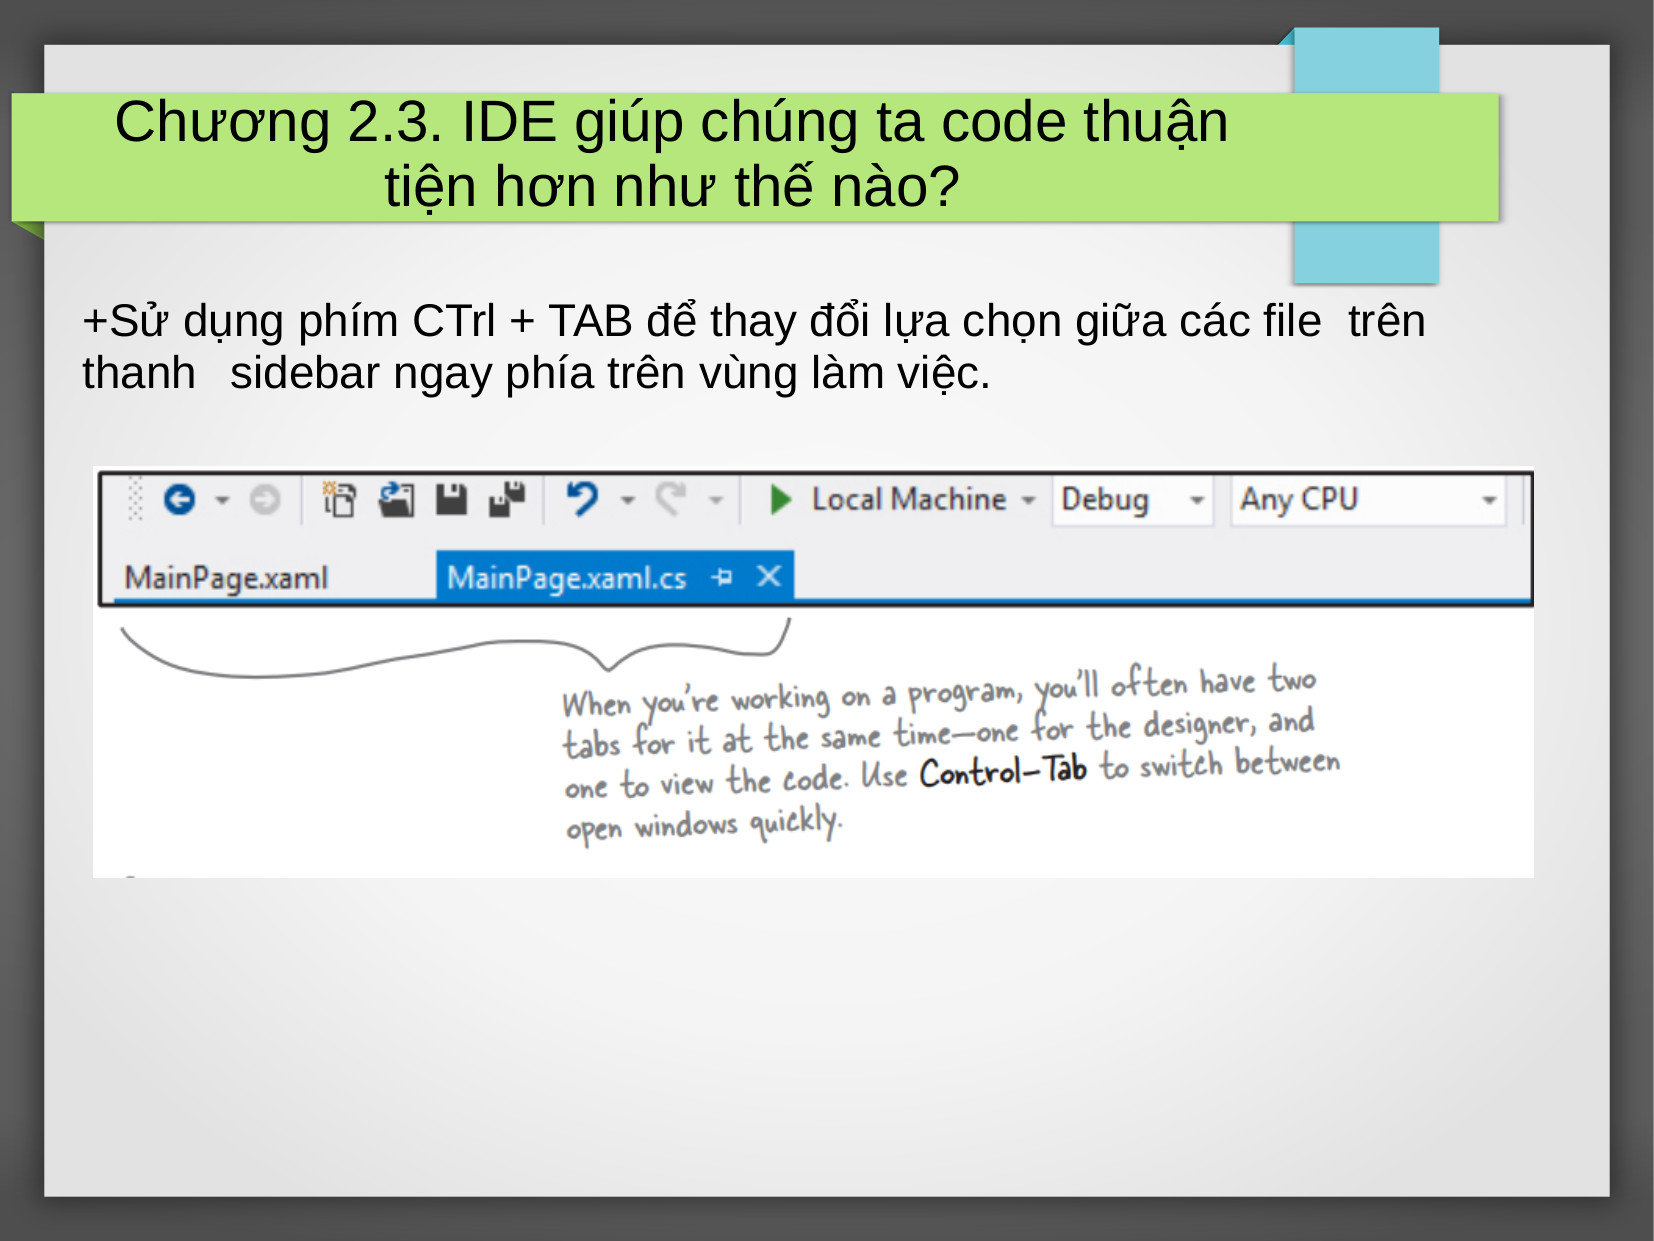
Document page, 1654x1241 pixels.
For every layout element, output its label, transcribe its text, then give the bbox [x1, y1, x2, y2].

picture [0, 0, 1654, 1241]
title Chương 2.3. IDE giúp chúng ta code thuận tiện hơn như thế nào? [82, 88, 1264, 219]
subtitle +Sử dụng phím CTrl + TAB để thay đổi lựa chọn giữa các file trên thanh sidebar ngay phía trên vùng làm việc. [82, 295, 1571, 1015]
